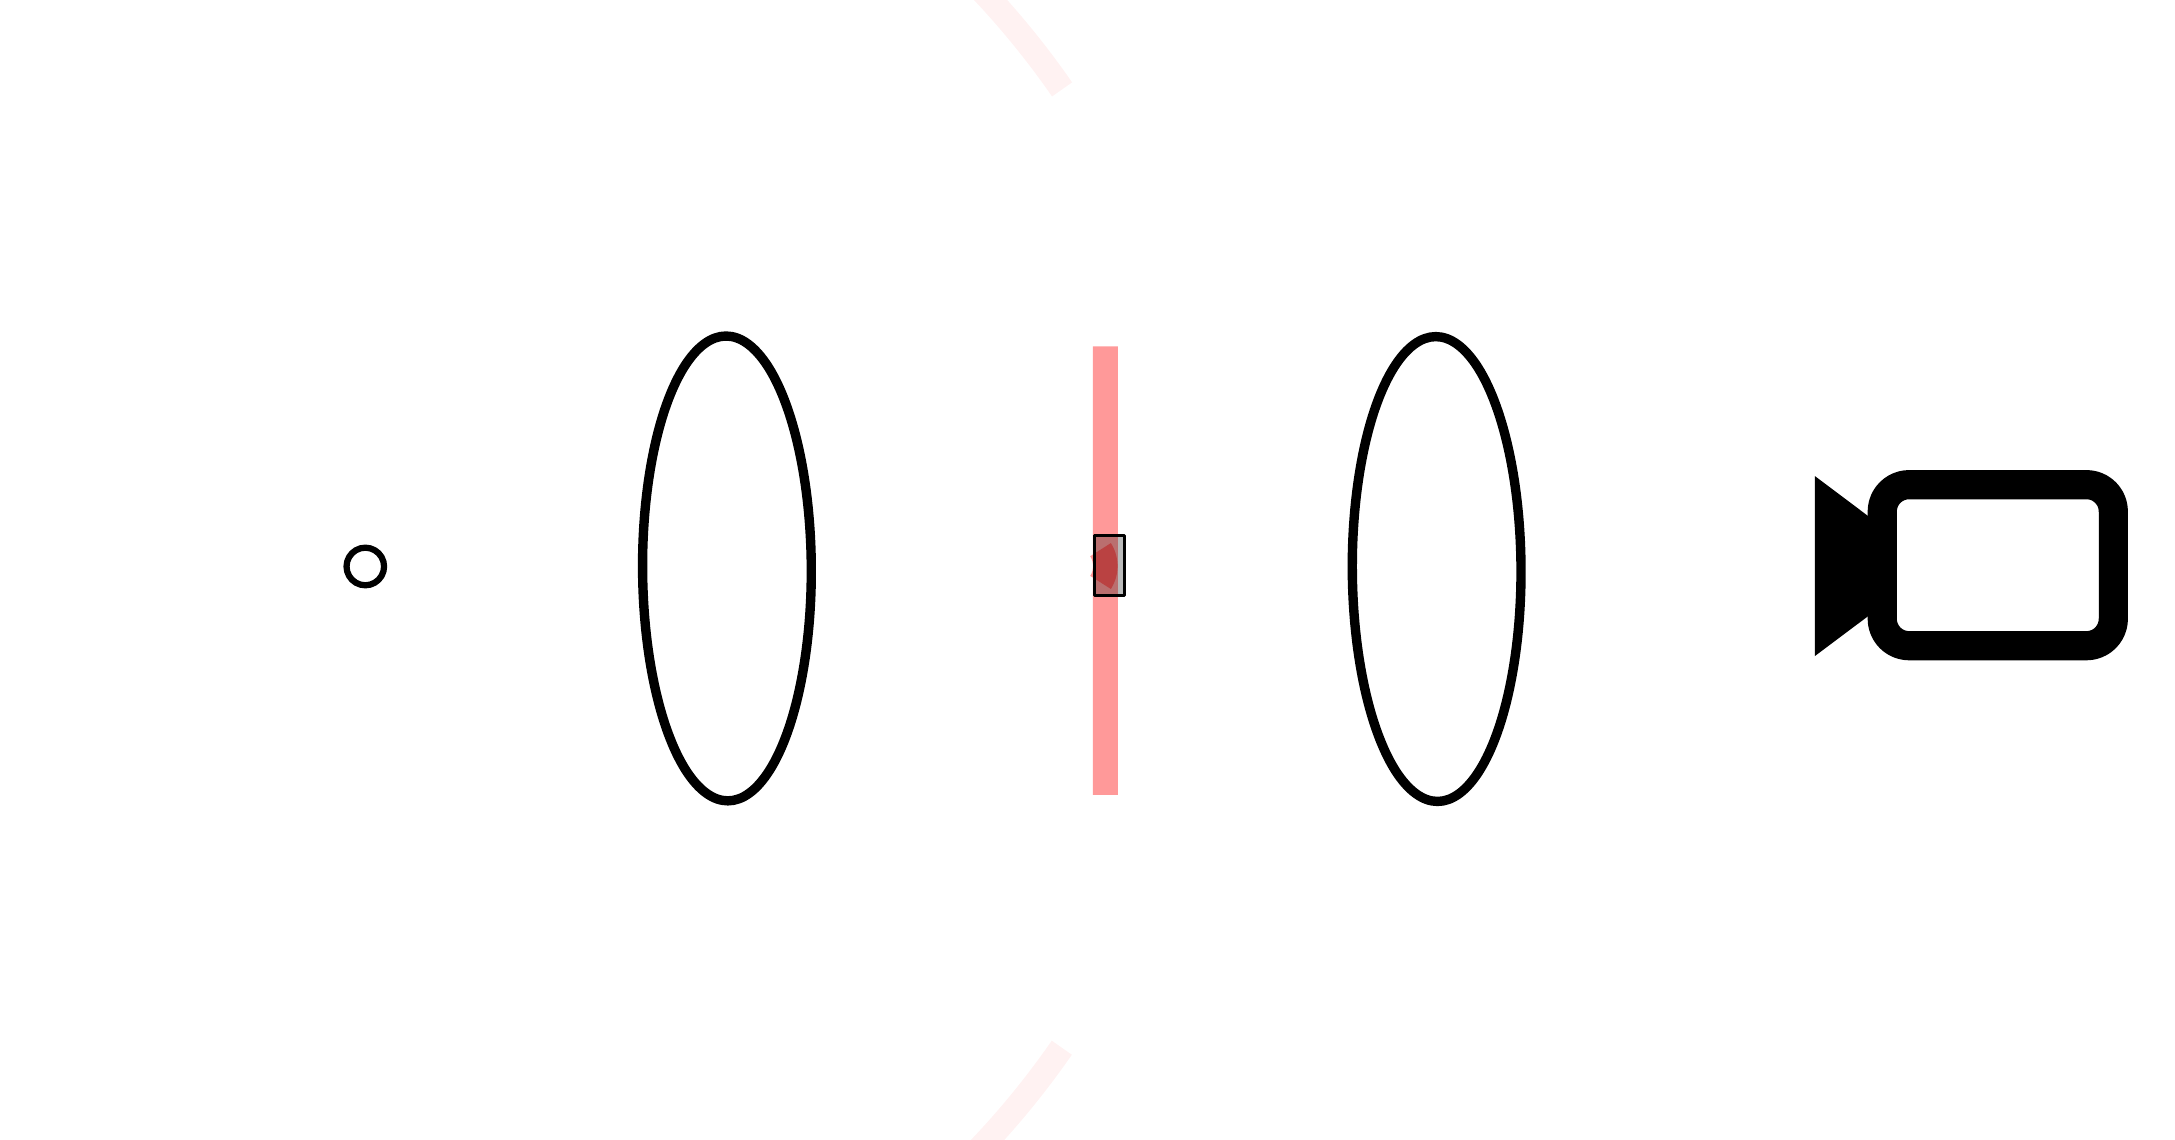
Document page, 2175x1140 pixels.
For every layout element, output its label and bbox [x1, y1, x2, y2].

text_box [642, 0, 1747, 1140]
text_box [1814, 476, 1875, 657]
text_box [1882, 484, 2114, 646]
